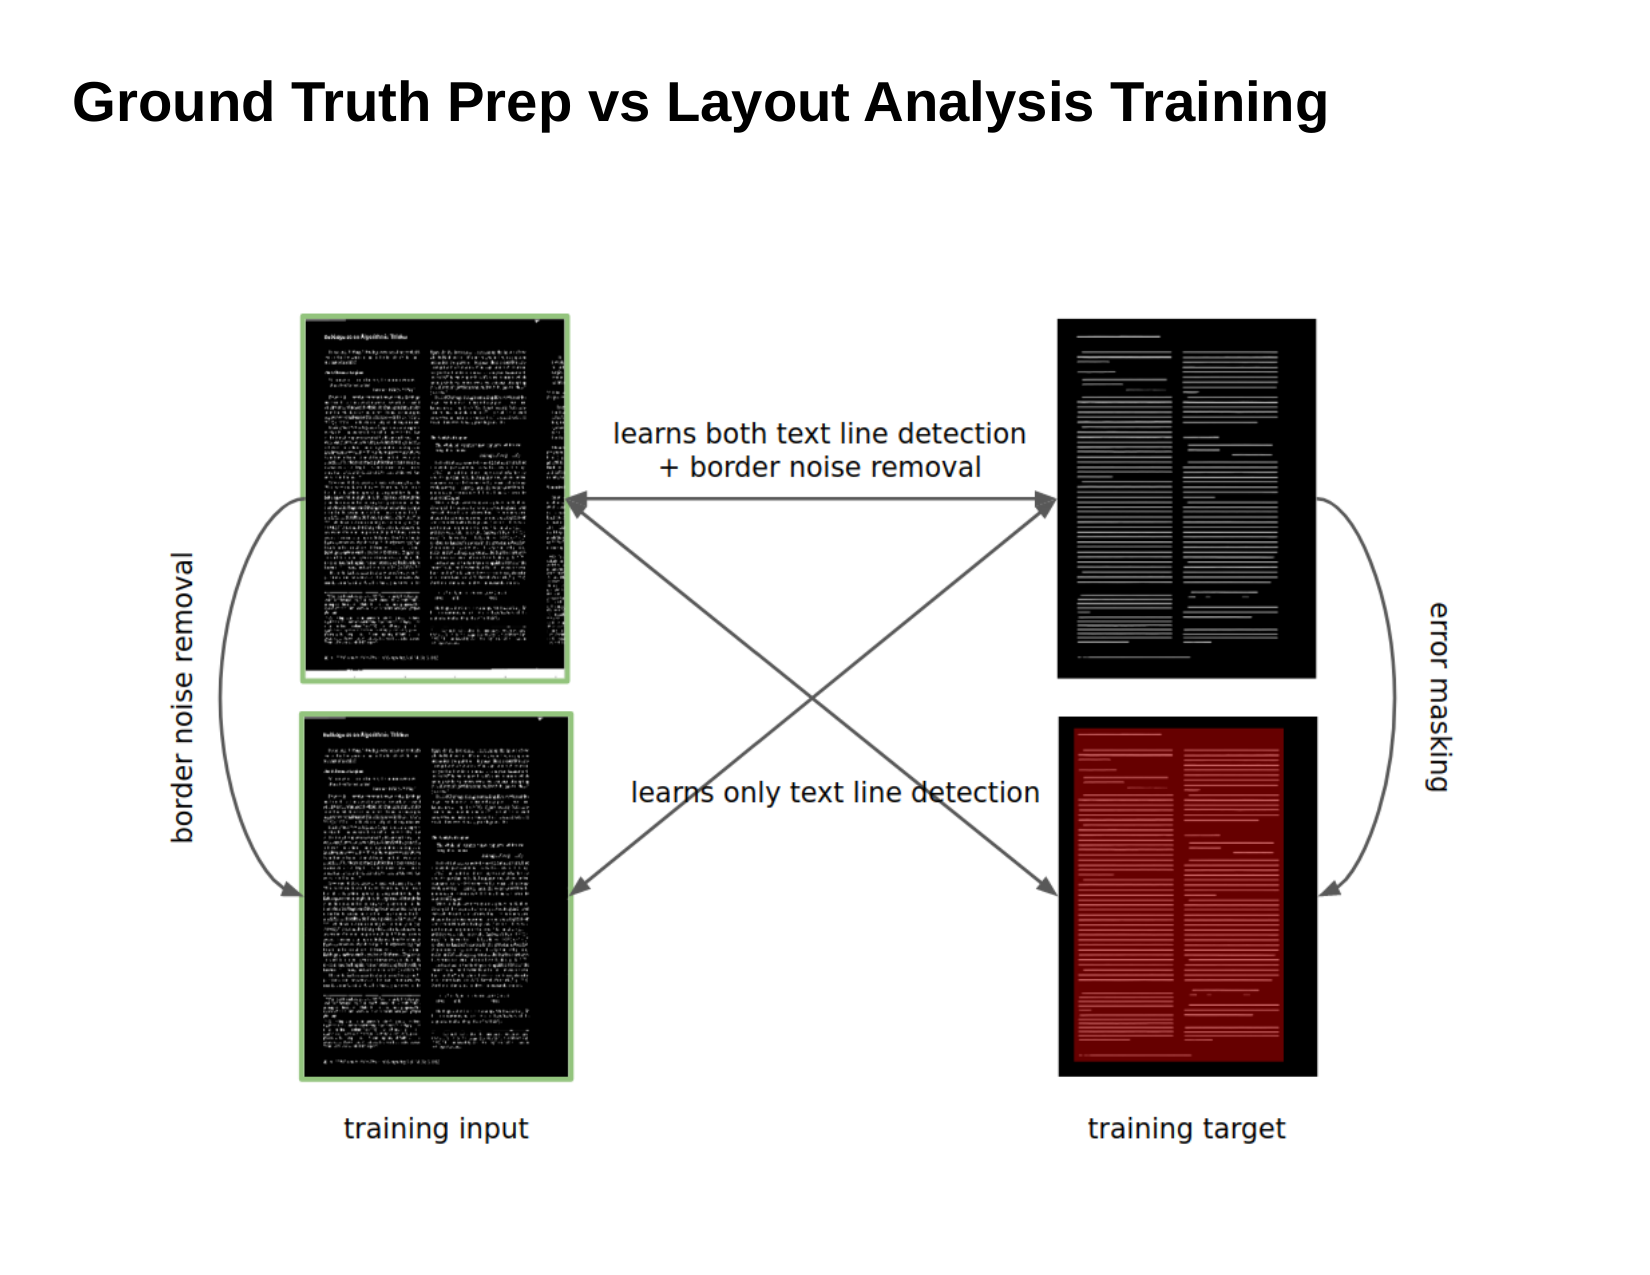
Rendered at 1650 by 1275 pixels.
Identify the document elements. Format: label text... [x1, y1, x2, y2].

title Ground Truth Prep vs Layout Analysis Training [56, 48, 1594, 191]
picture [112, 299, 1538, 1172]
